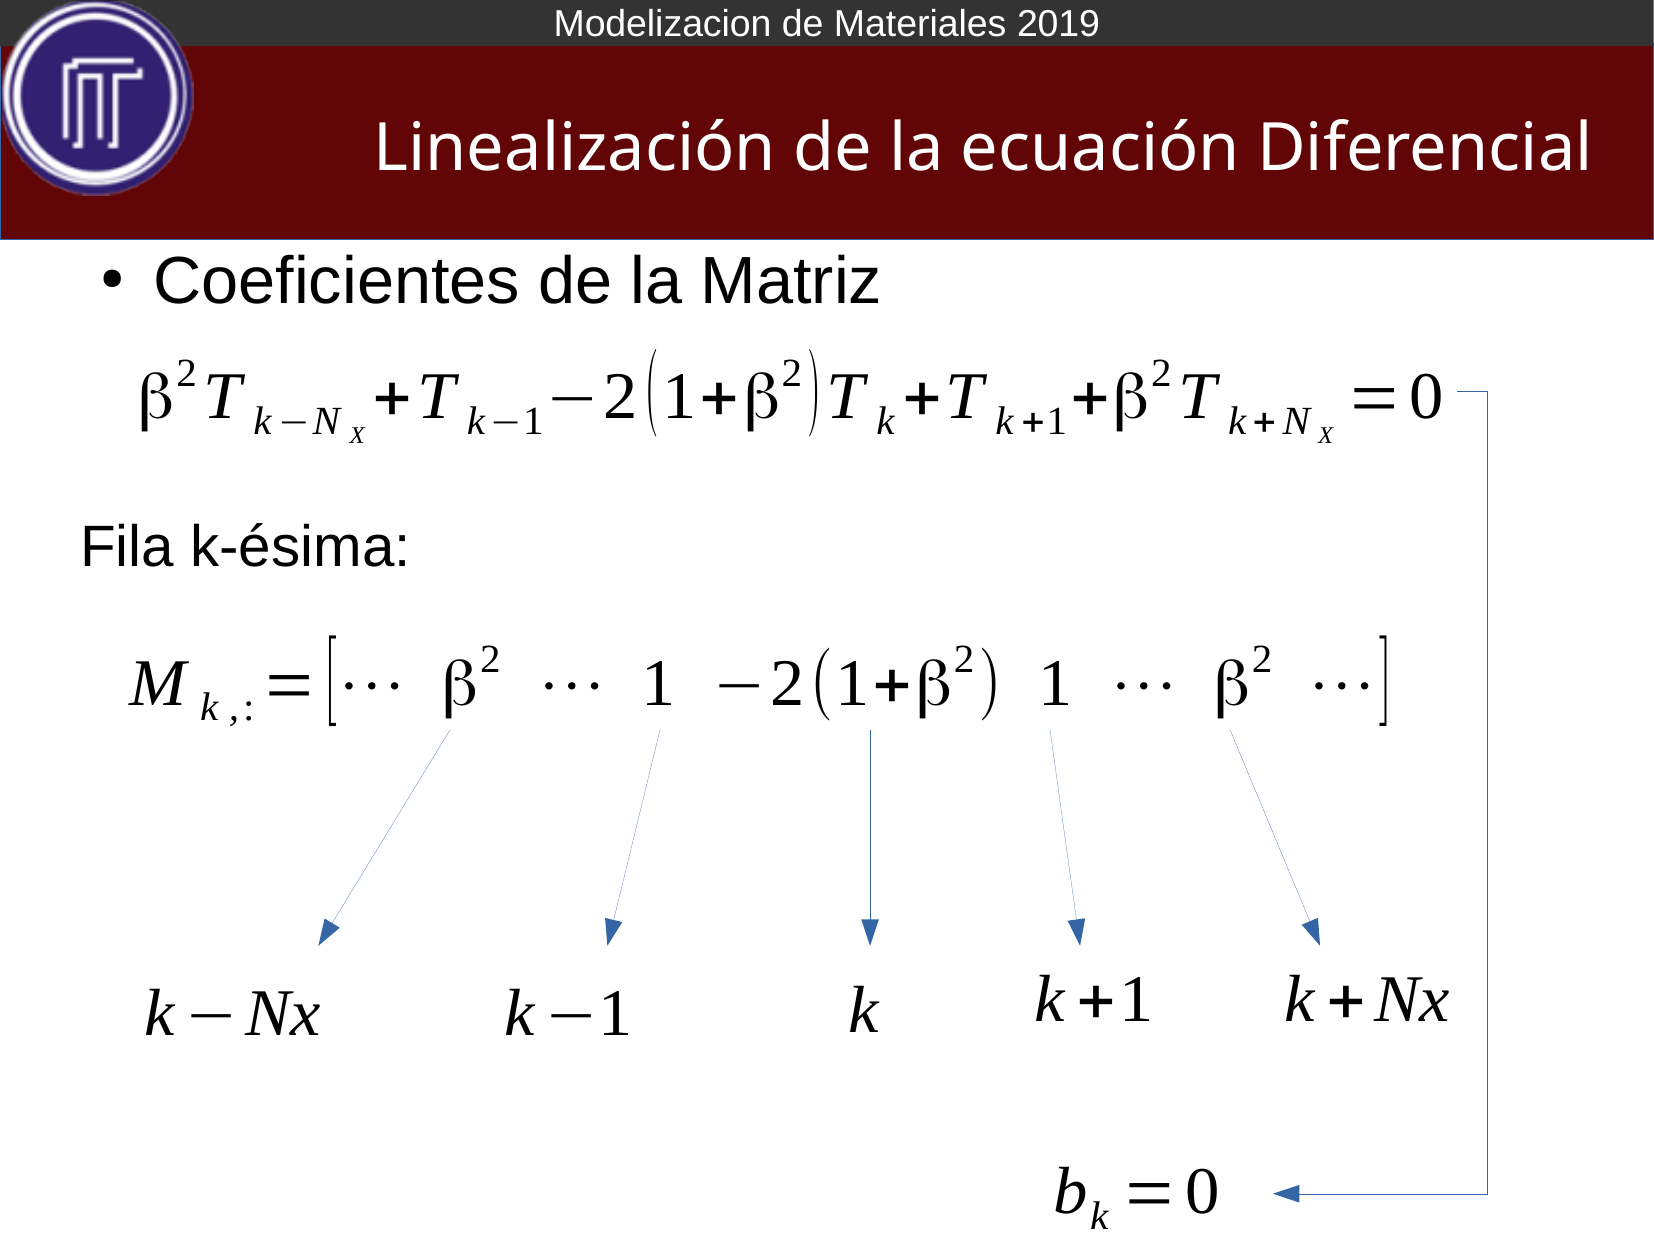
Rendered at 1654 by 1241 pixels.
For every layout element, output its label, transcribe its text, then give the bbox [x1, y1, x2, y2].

text_box Fila k-ésima: [65, 505, 1266, 587]
chart [1026, 961, 1160, 1036]
chart [136, 975, 331, 1050]
picture [0, 0, 194, 196]
list Coeficientes de la Matriz [82, 242, 1571, 963]
chart [496, 975, 640, 1050]
chart [1276, 961, 1460, 1036]
title Linealización de la ecuación Diferencial [41, 50, 1654, 239]
chart [131, 345, 1452, 450]
chart [119, 631, 1397, 730]
chart [840, 973, 892, 1048]
chart [1046, 1154, 1228, 1239]
